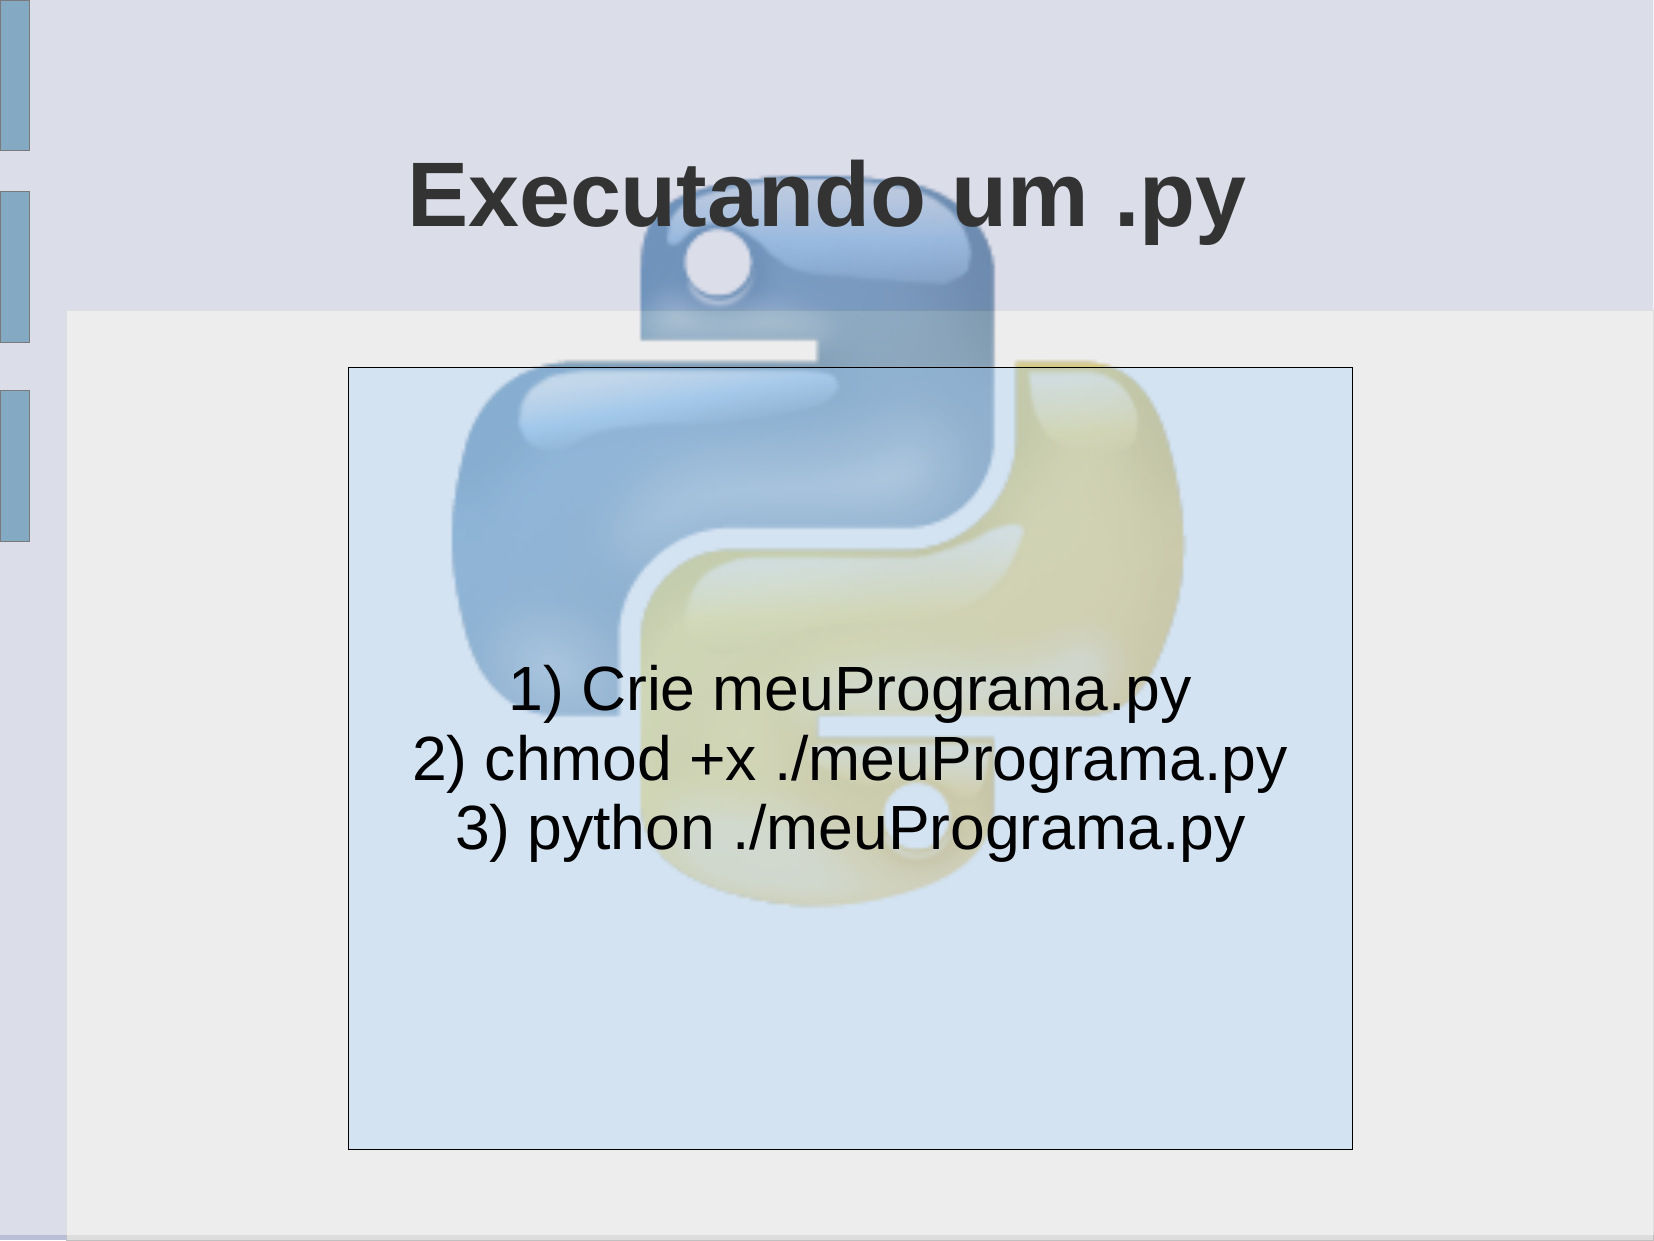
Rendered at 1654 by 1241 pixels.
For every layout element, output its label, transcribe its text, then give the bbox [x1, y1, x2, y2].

text_box 1) Crie meuPrograma.py 2) chmod +x ./meuPrograma.py 3) python ./meuPrograma.py [348, 367, 1353, 1150]
picture [0, 0, 1654, 1235]
title Executando um .py [121, 91, 1534, 299]
